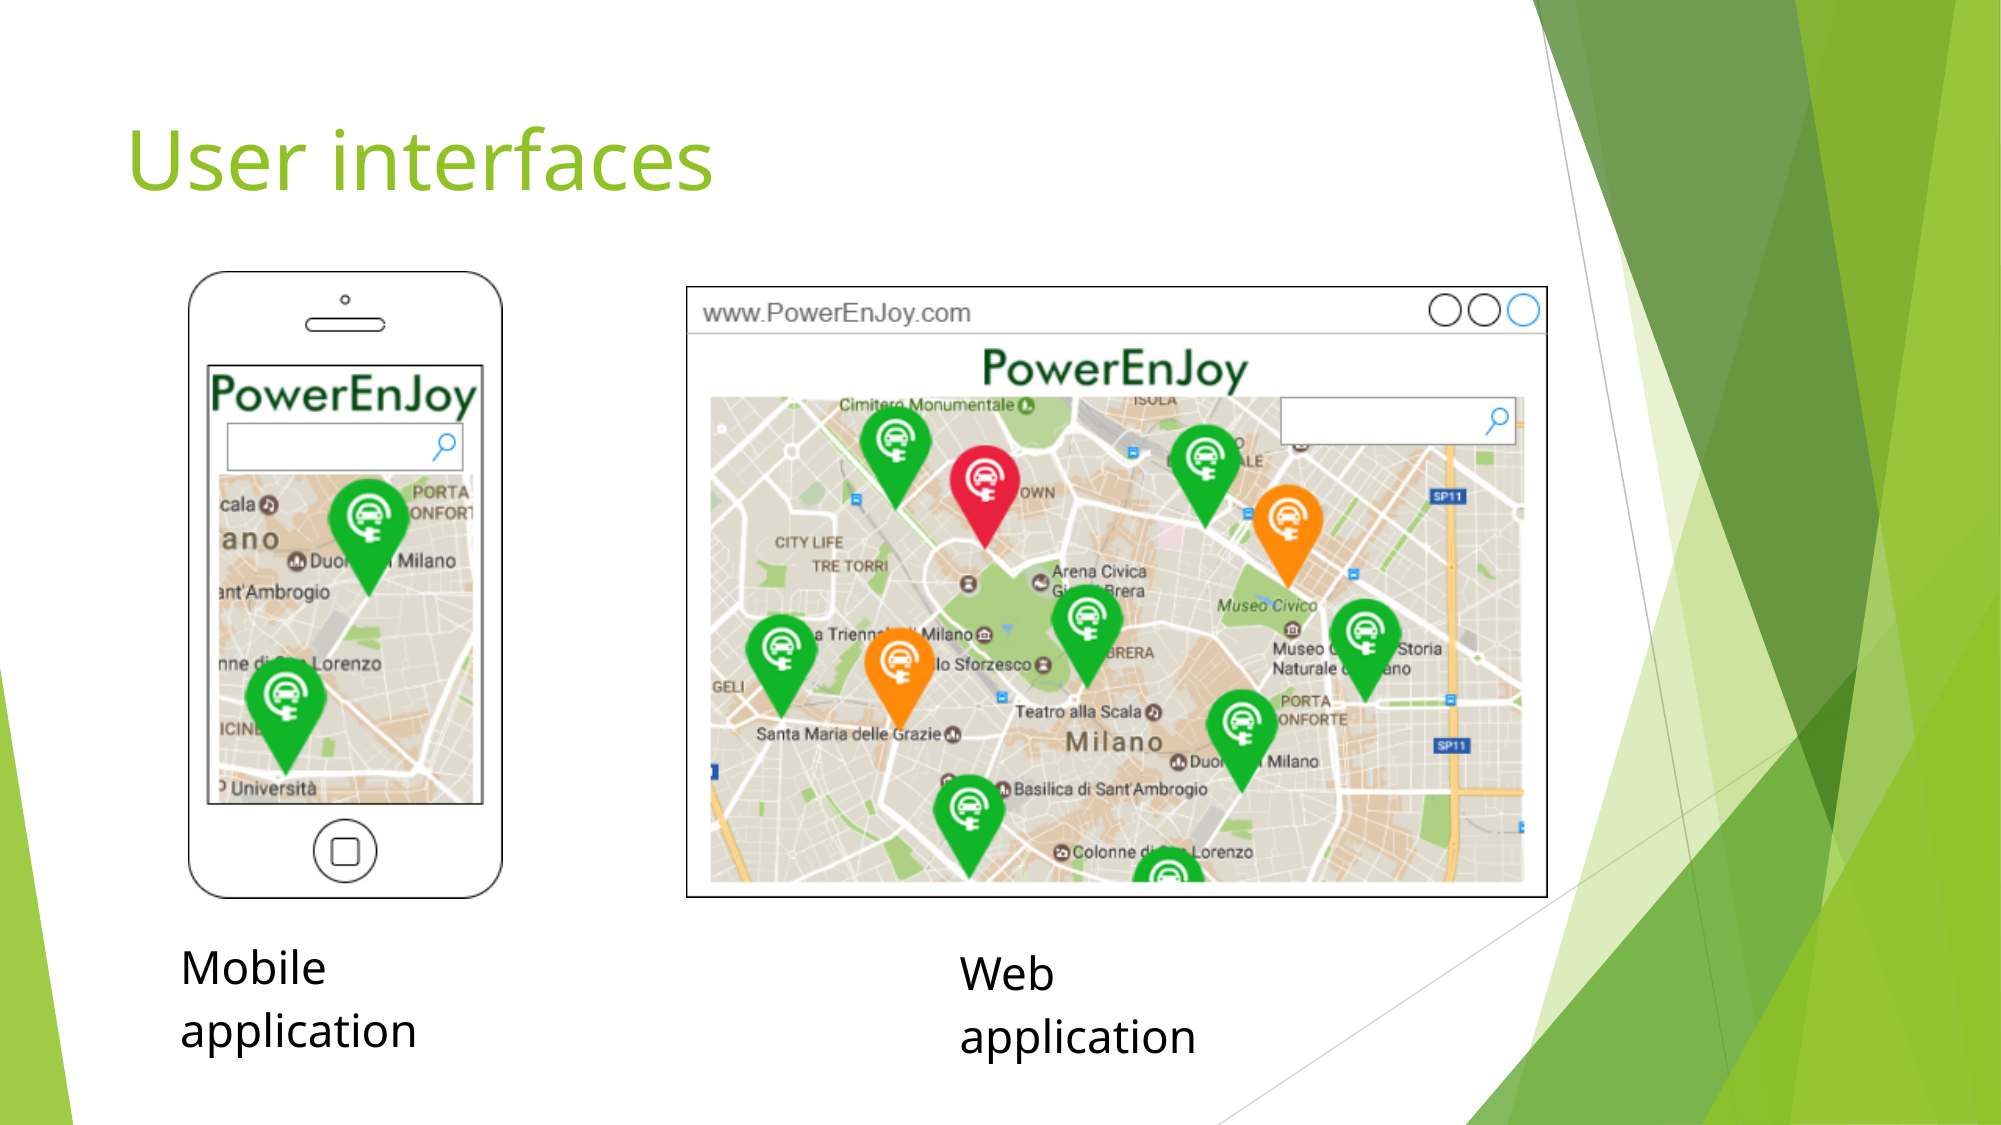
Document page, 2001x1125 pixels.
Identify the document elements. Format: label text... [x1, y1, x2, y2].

picture [686, 286, 1548, 898]
text_box Web application [944, 934, 1276, 1004]
picture [188, 271, 503, 899]
title User interfaces [111, 99, 1522, 317]
text_box Mobile application [165, 928, 567, 1106]
